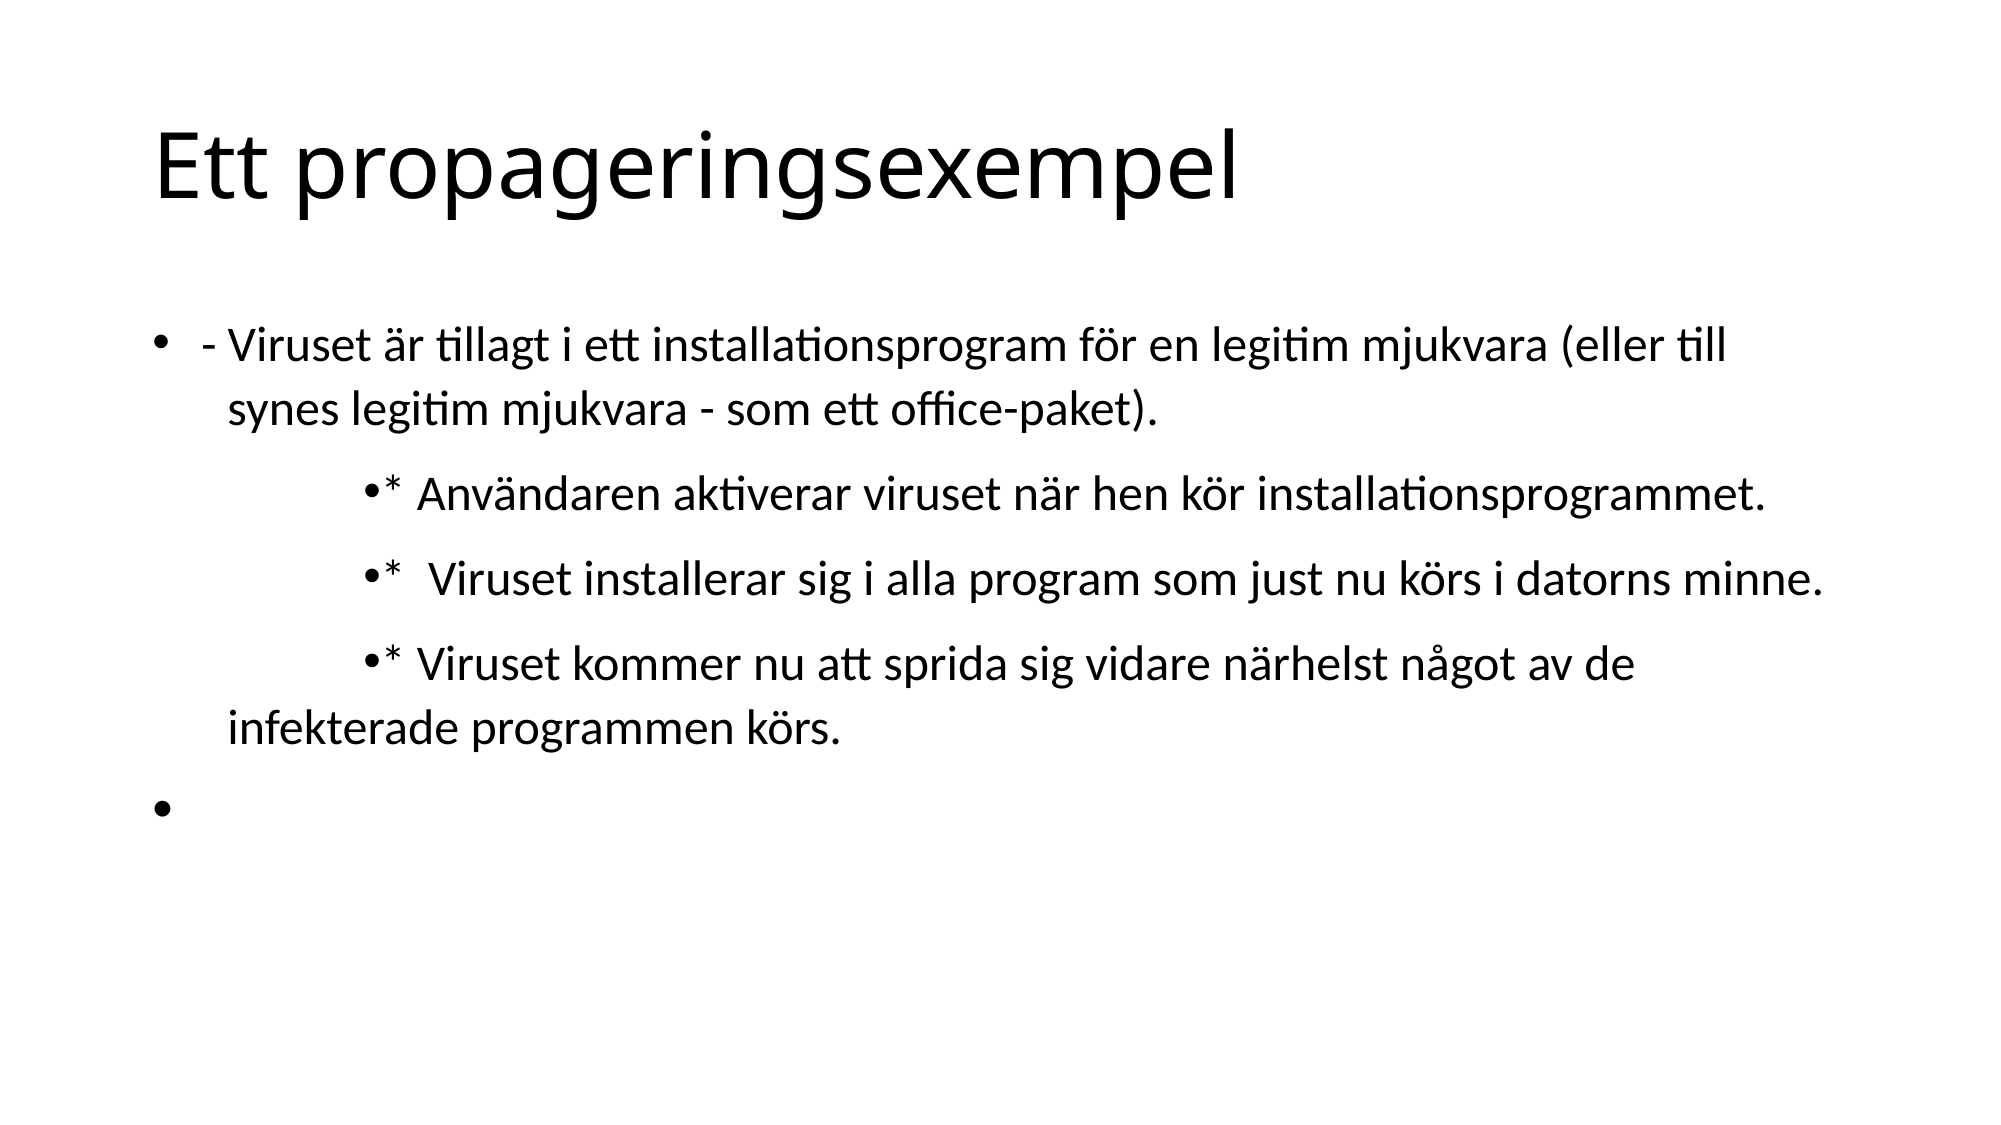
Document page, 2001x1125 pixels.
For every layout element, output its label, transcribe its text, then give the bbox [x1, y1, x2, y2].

title Ett propageringsexempel [137, 59, 1863, 278]
list - Viruset är tillagt i ett installationsprogram för en legitim mjukvara (eller till synes legitim mjukvara - som ett office-paket). * Användaren aktiverar viruset när hen kör installationsprogrammet. * Viruset installerar sig i alla program som just nu körs i datorns minne. * Viruset kommer nu att sprida sig vidare närhelst något av de infekterade programmen körs. [137, 299, 1863, 1014]
